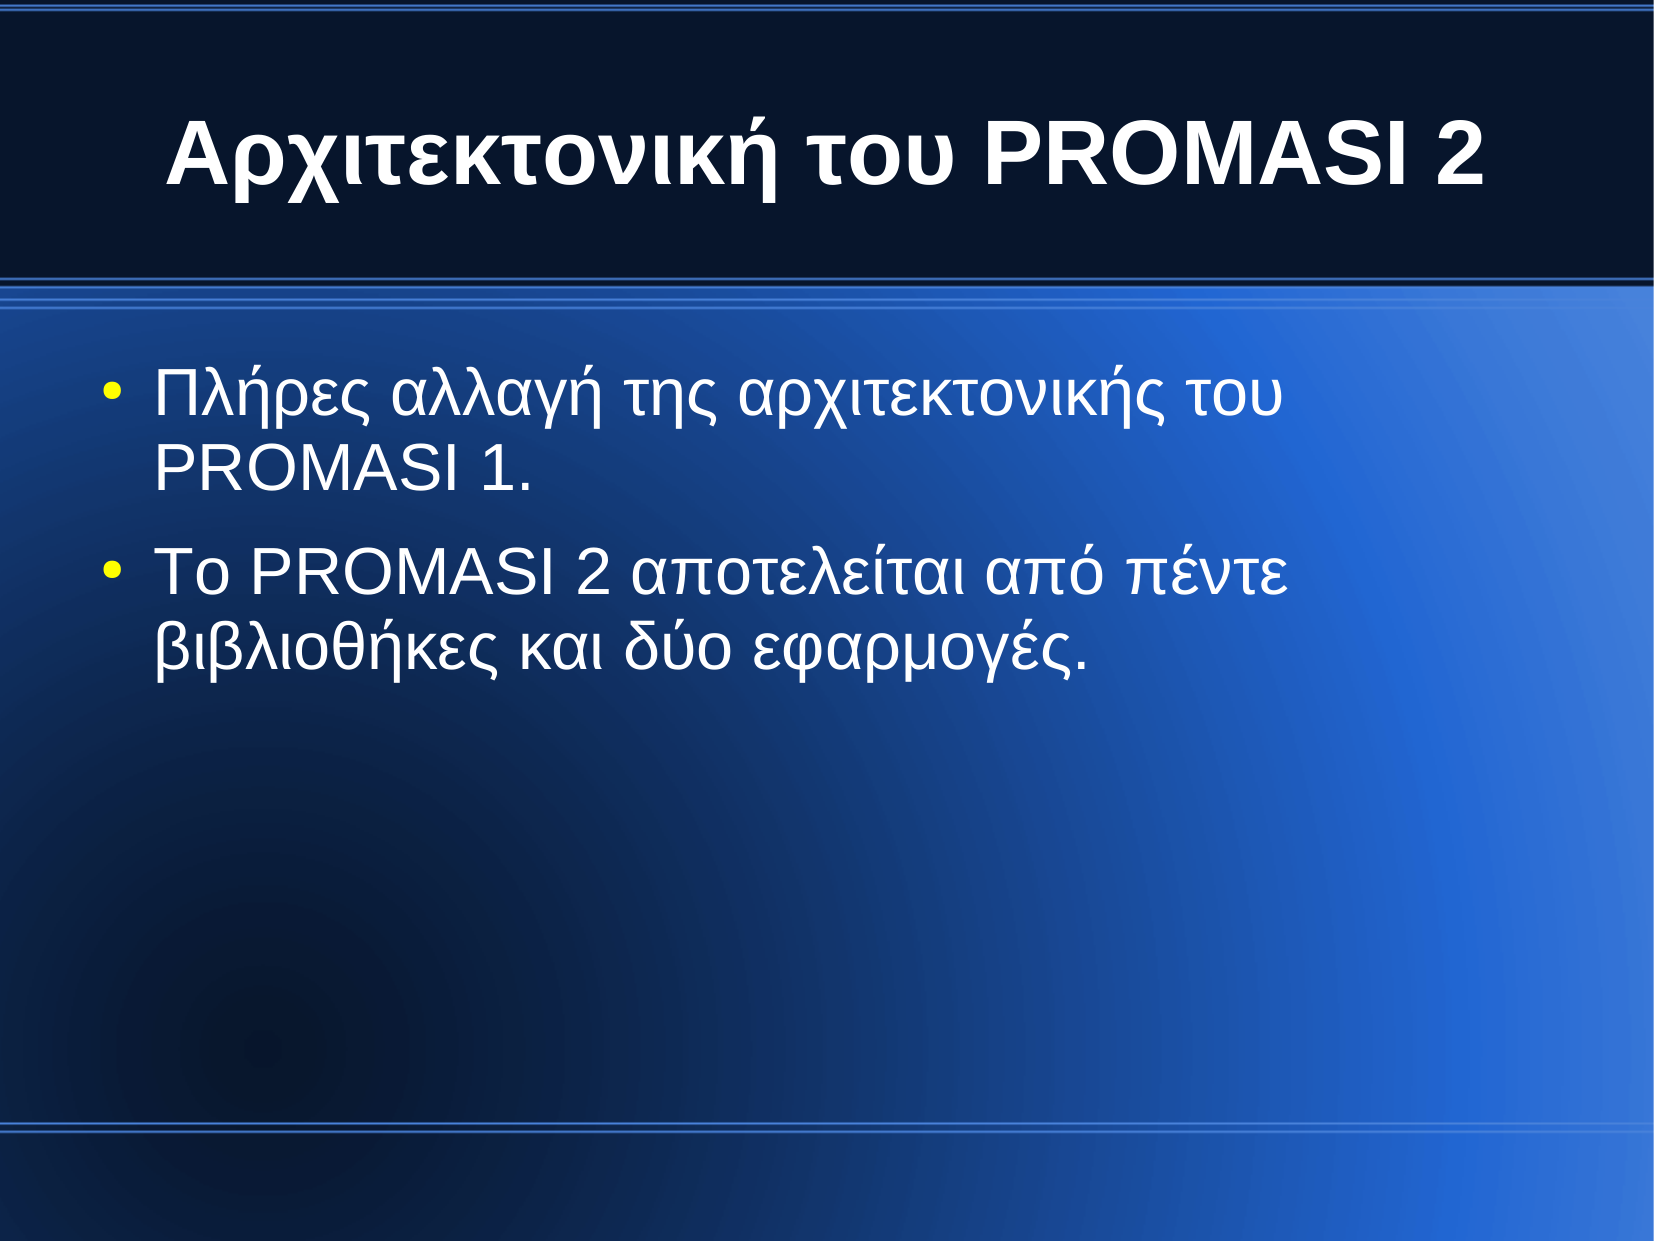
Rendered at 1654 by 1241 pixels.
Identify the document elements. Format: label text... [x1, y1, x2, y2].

picture [0, 0, 1654, 1241]
list Πλήρες αλλαγή της αρχιτεκτονικής του PROMASI 1. Το PROMASI 2 αποτελείται από πέντε βιβλιοθήκες και δύο εφαρμογές. [82, 355, 1571, 1174]
title Αρχιτεκτονική του PROMASI 2 [82, 49, 1571, 257]
